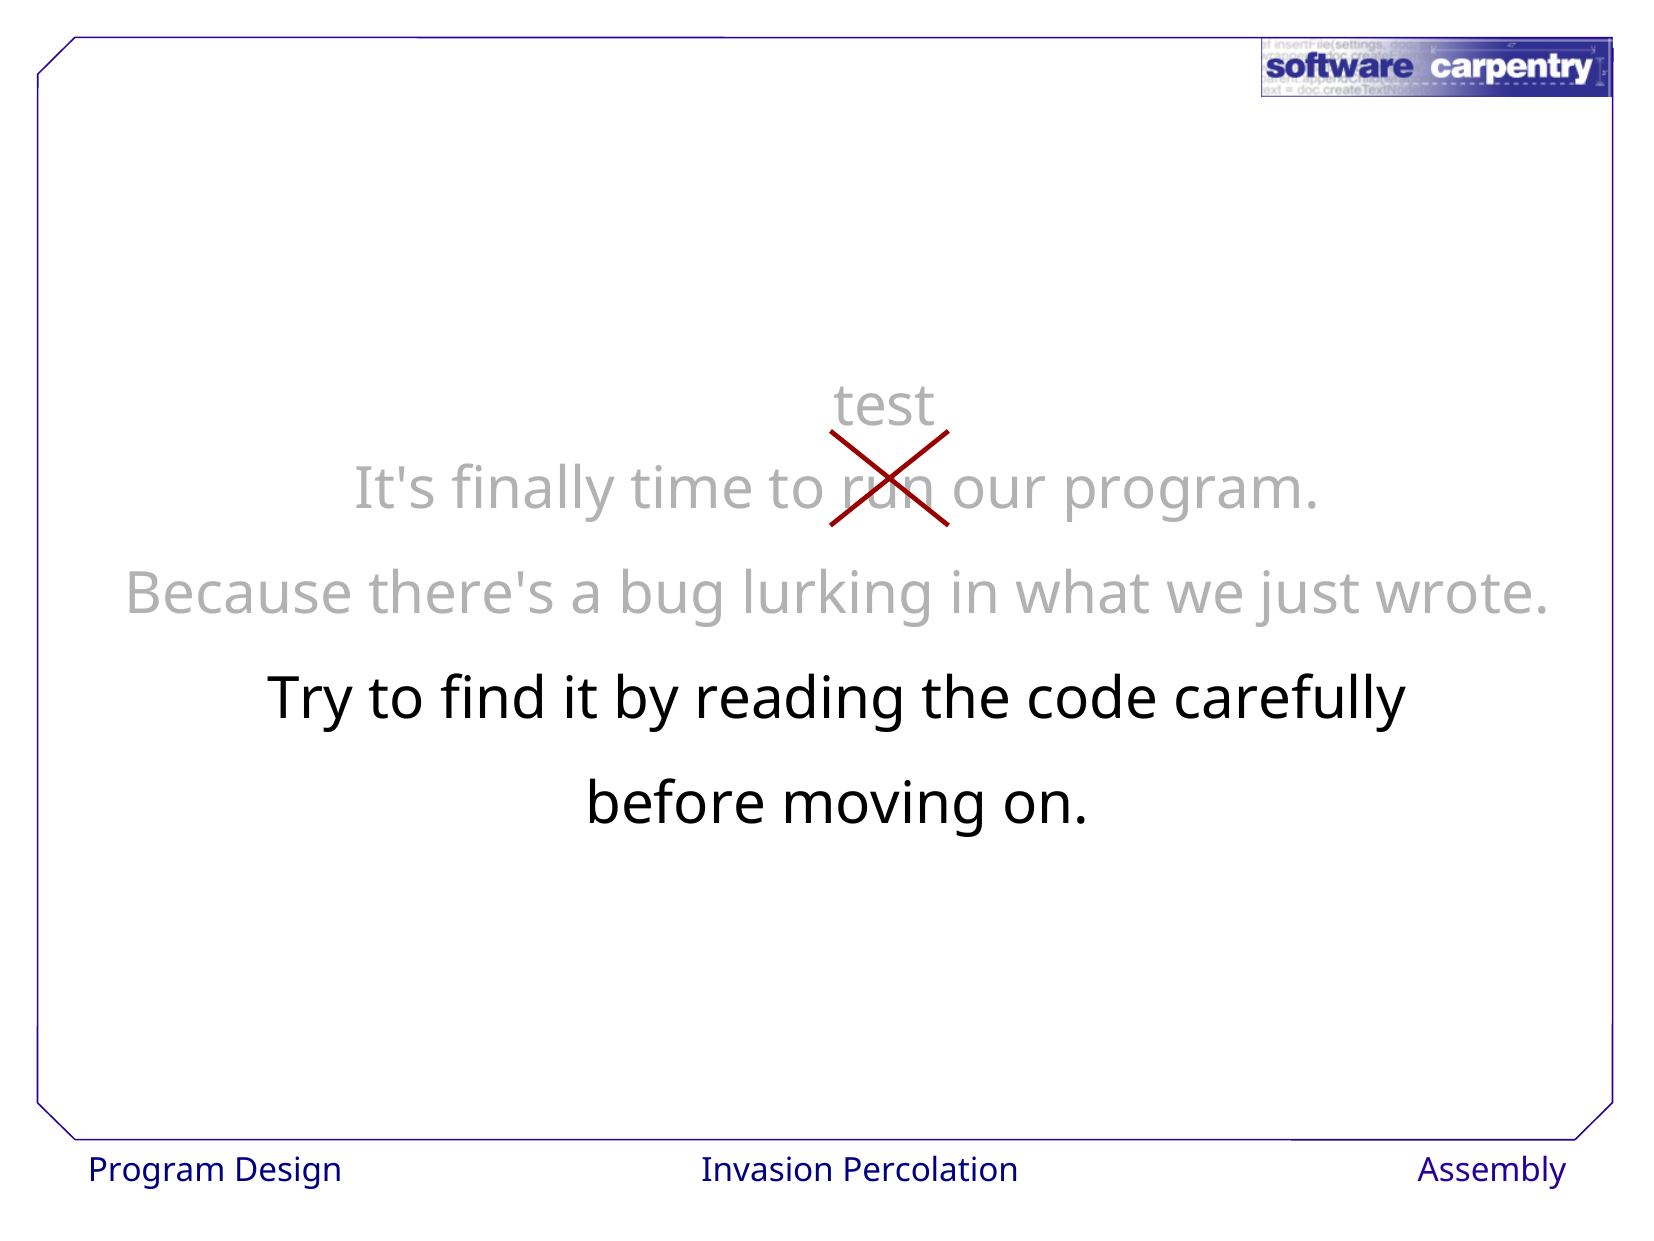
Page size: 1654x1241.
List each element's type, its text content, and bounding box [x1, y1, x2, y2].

text_box test [818, 324, 952, 446]
text_box It's finally time to run our program. Because there's a bug lurking in what we just wrote. Try to find it by reading the code carefully before moving on. [110, 407, 1565, 843]
picture [1261, 39, 1613, 97]
